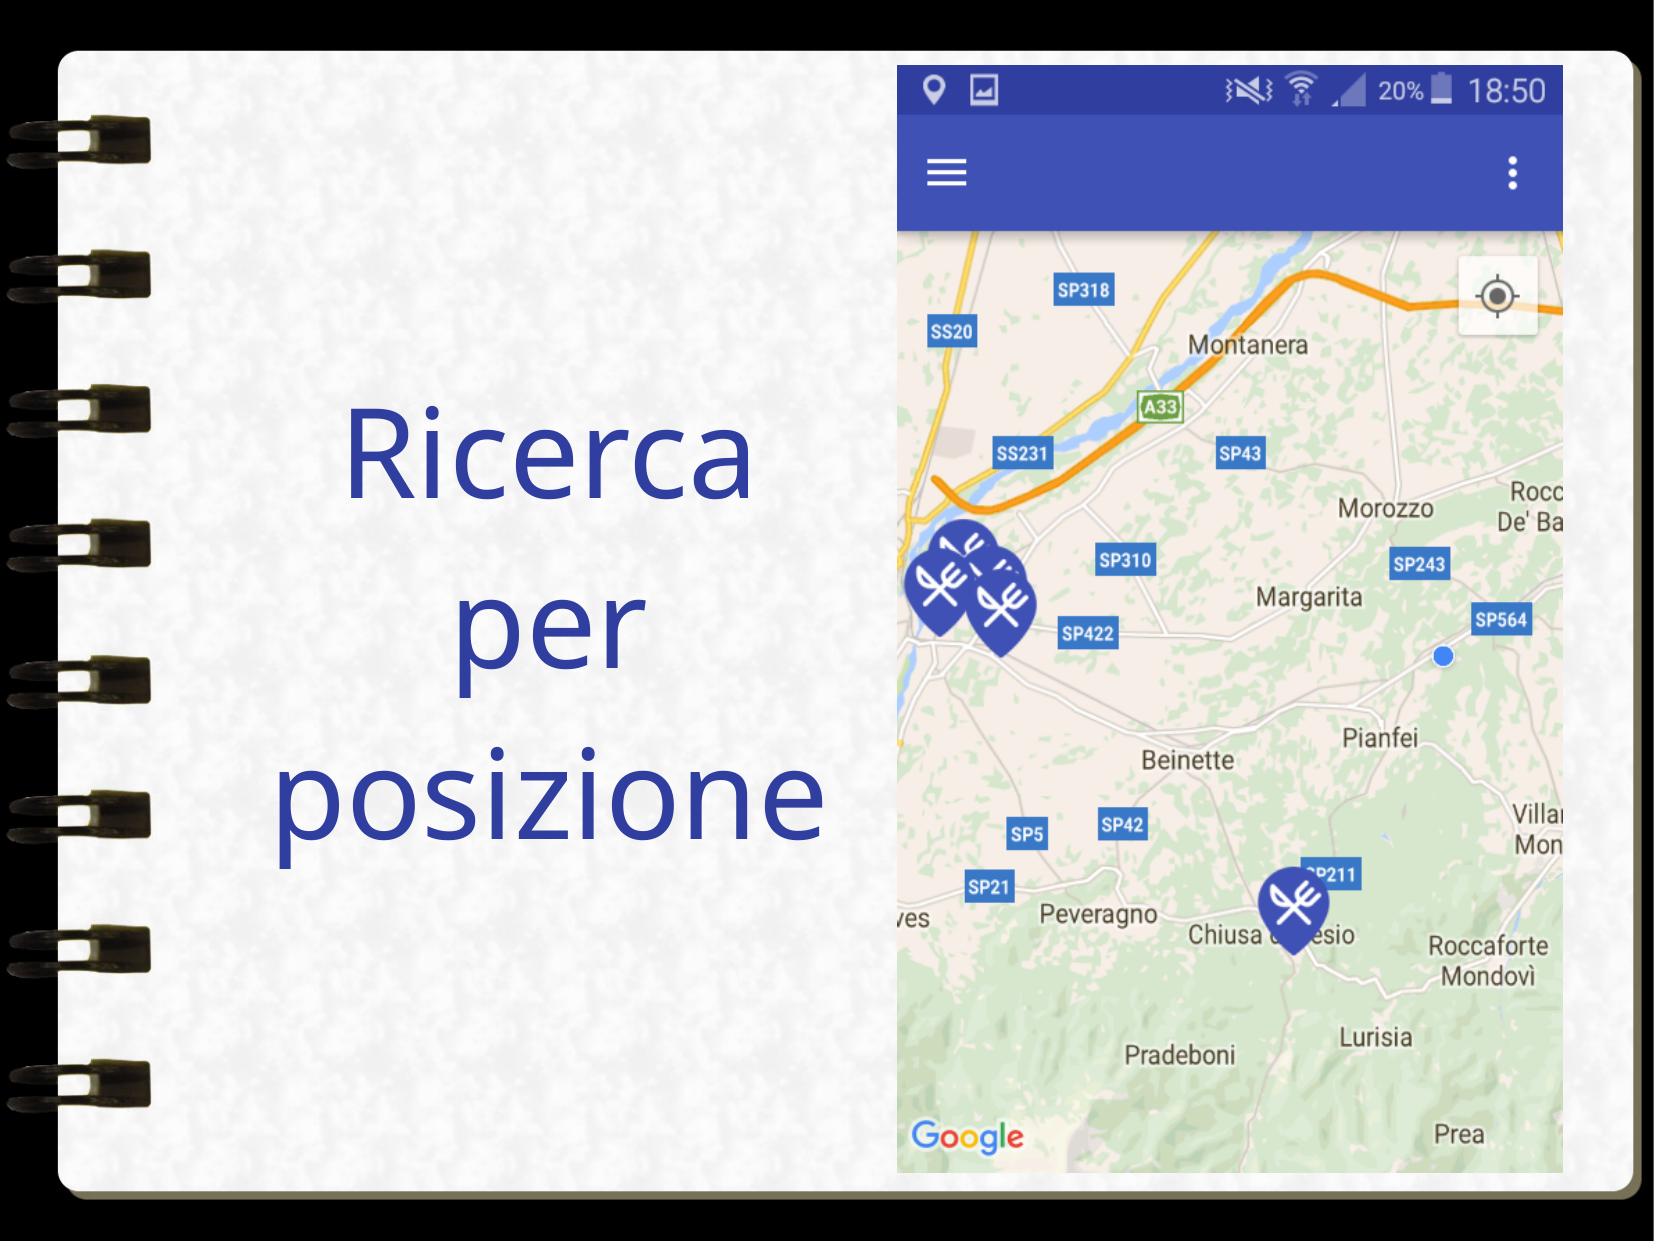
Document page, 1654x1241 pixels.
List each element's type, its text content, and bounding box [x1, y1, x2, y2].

title Ricerca per posizione [188, 372, 897, 868]
picture [0, 0, 1654, 1241]
